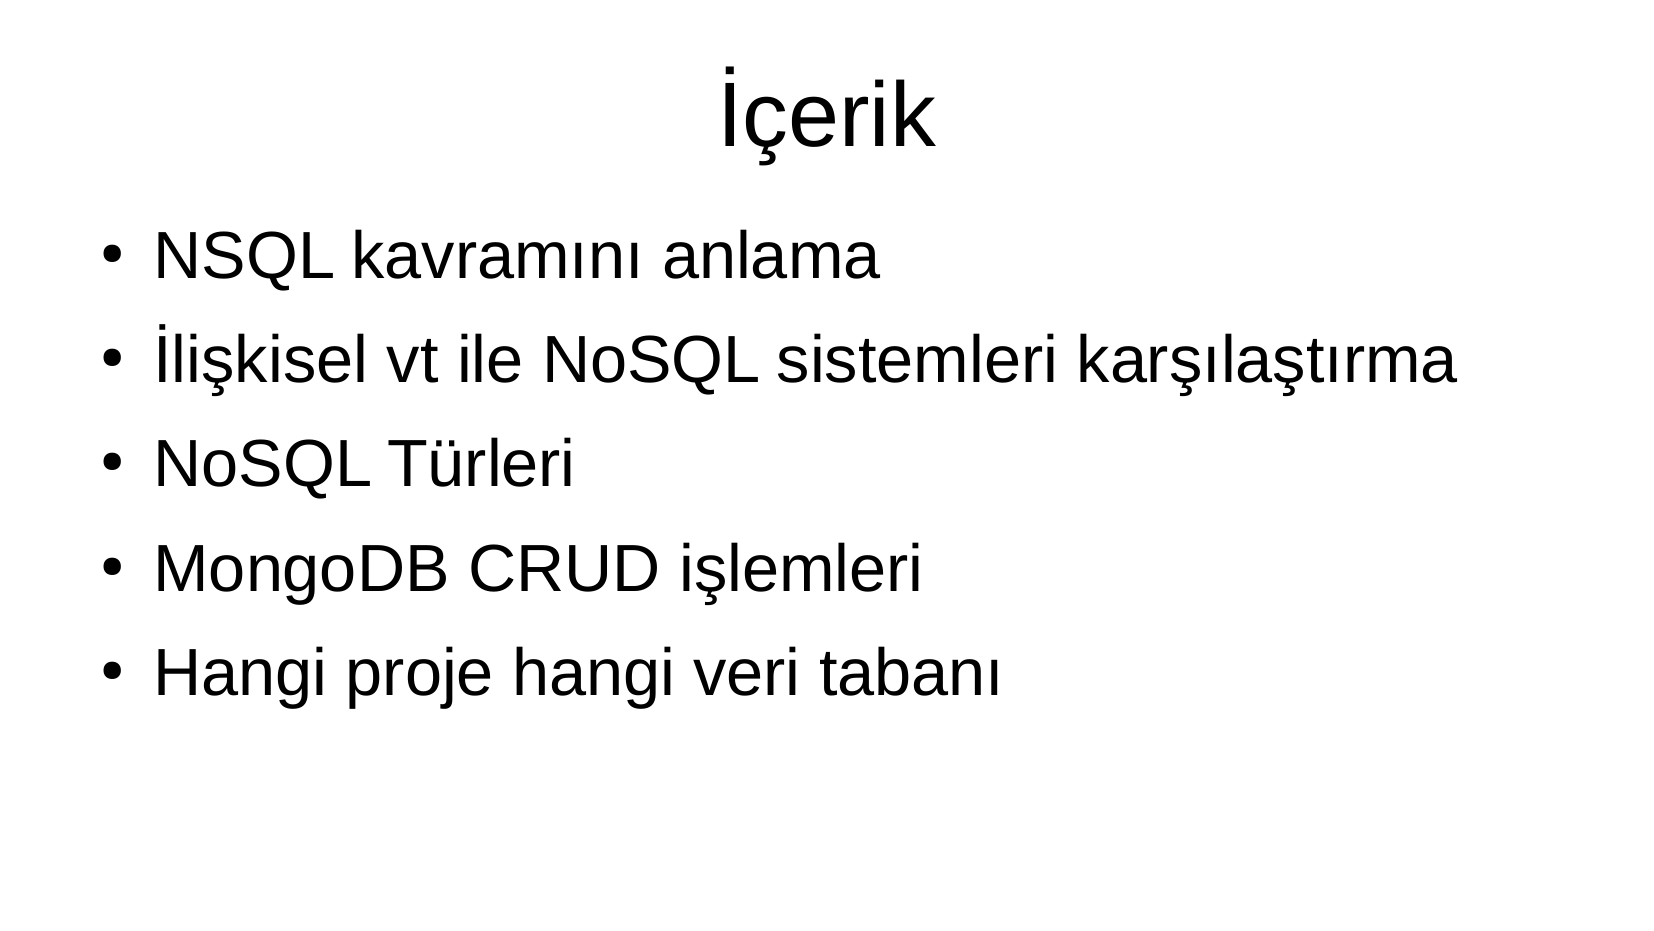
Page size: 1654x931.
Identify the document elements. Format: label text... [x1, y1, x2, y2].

title İçerik [82, 37, 1571, 193]
list NSQL kavramını anlama İlişkisel vt ile NoSQL sistemleri karşılaştırma NoSQL Türleri MongoDB CRUD işlemleri Hangi proje hangi veri tabanı [82, 217, 1571, 758]
